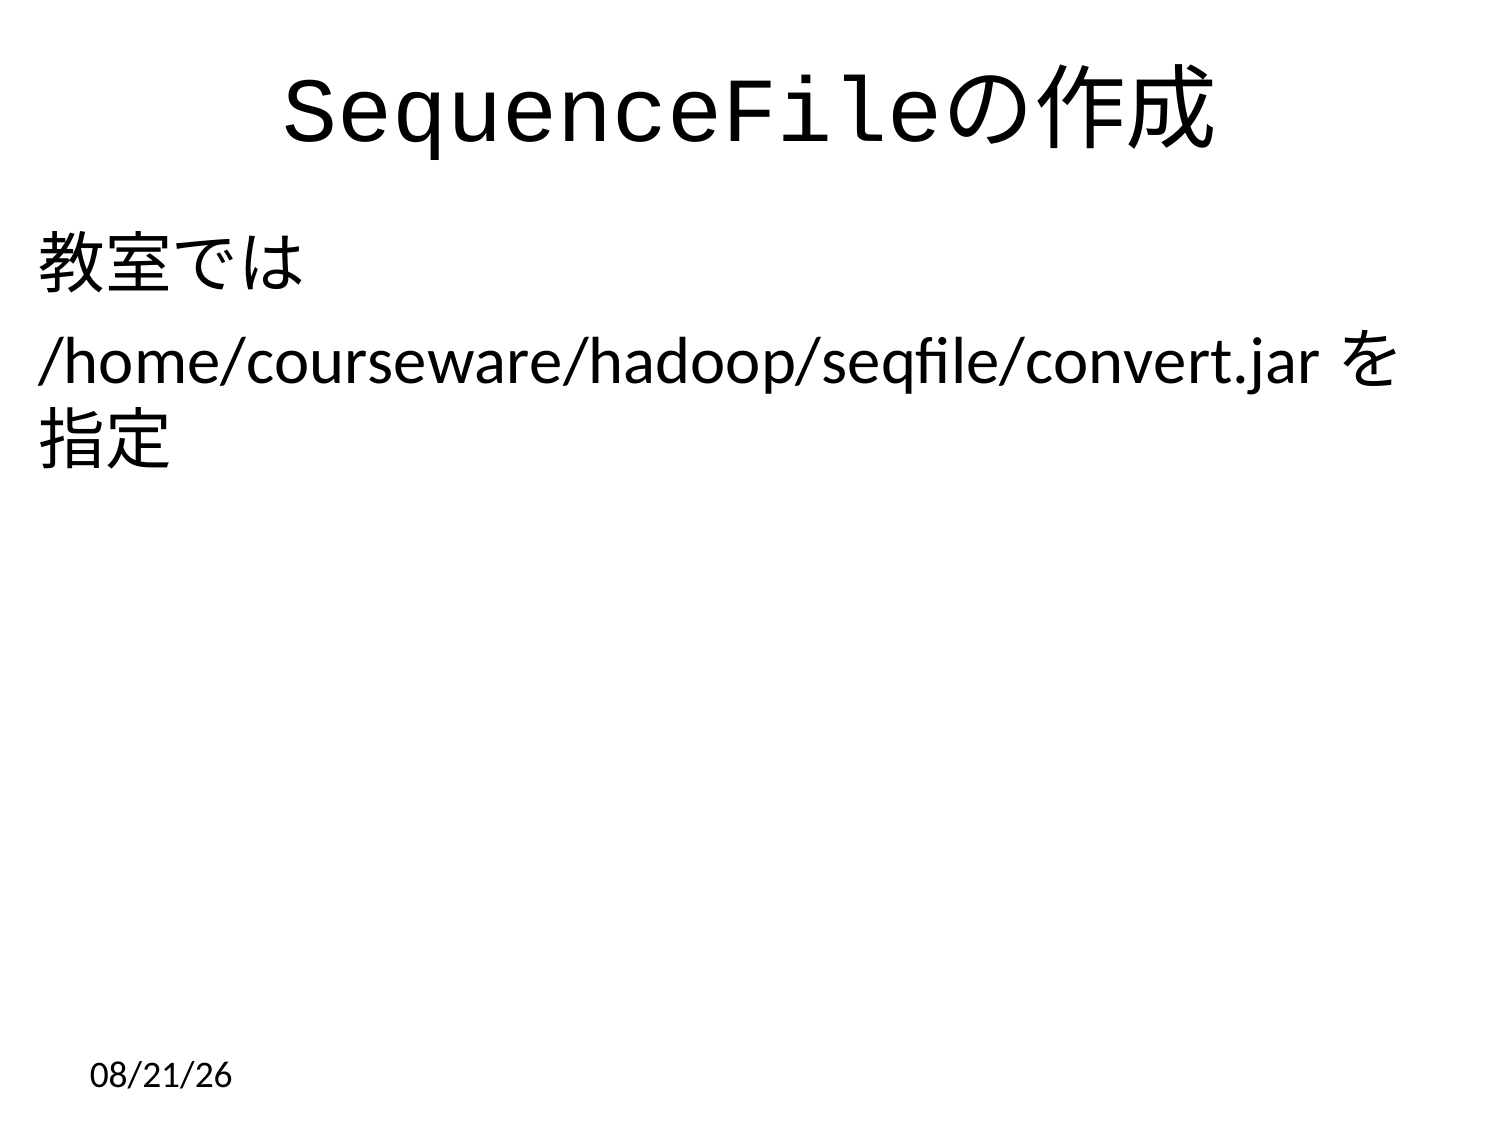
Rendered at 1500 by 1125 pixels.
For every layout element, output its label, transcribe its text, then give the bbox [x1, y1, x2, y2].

title SequenceFileの作成 [75, 21, 1426, 189]
list 教室では /home/courseware/hadoop/seqfile/convert.jar を指定 [23, 212, 1426, 1006]
